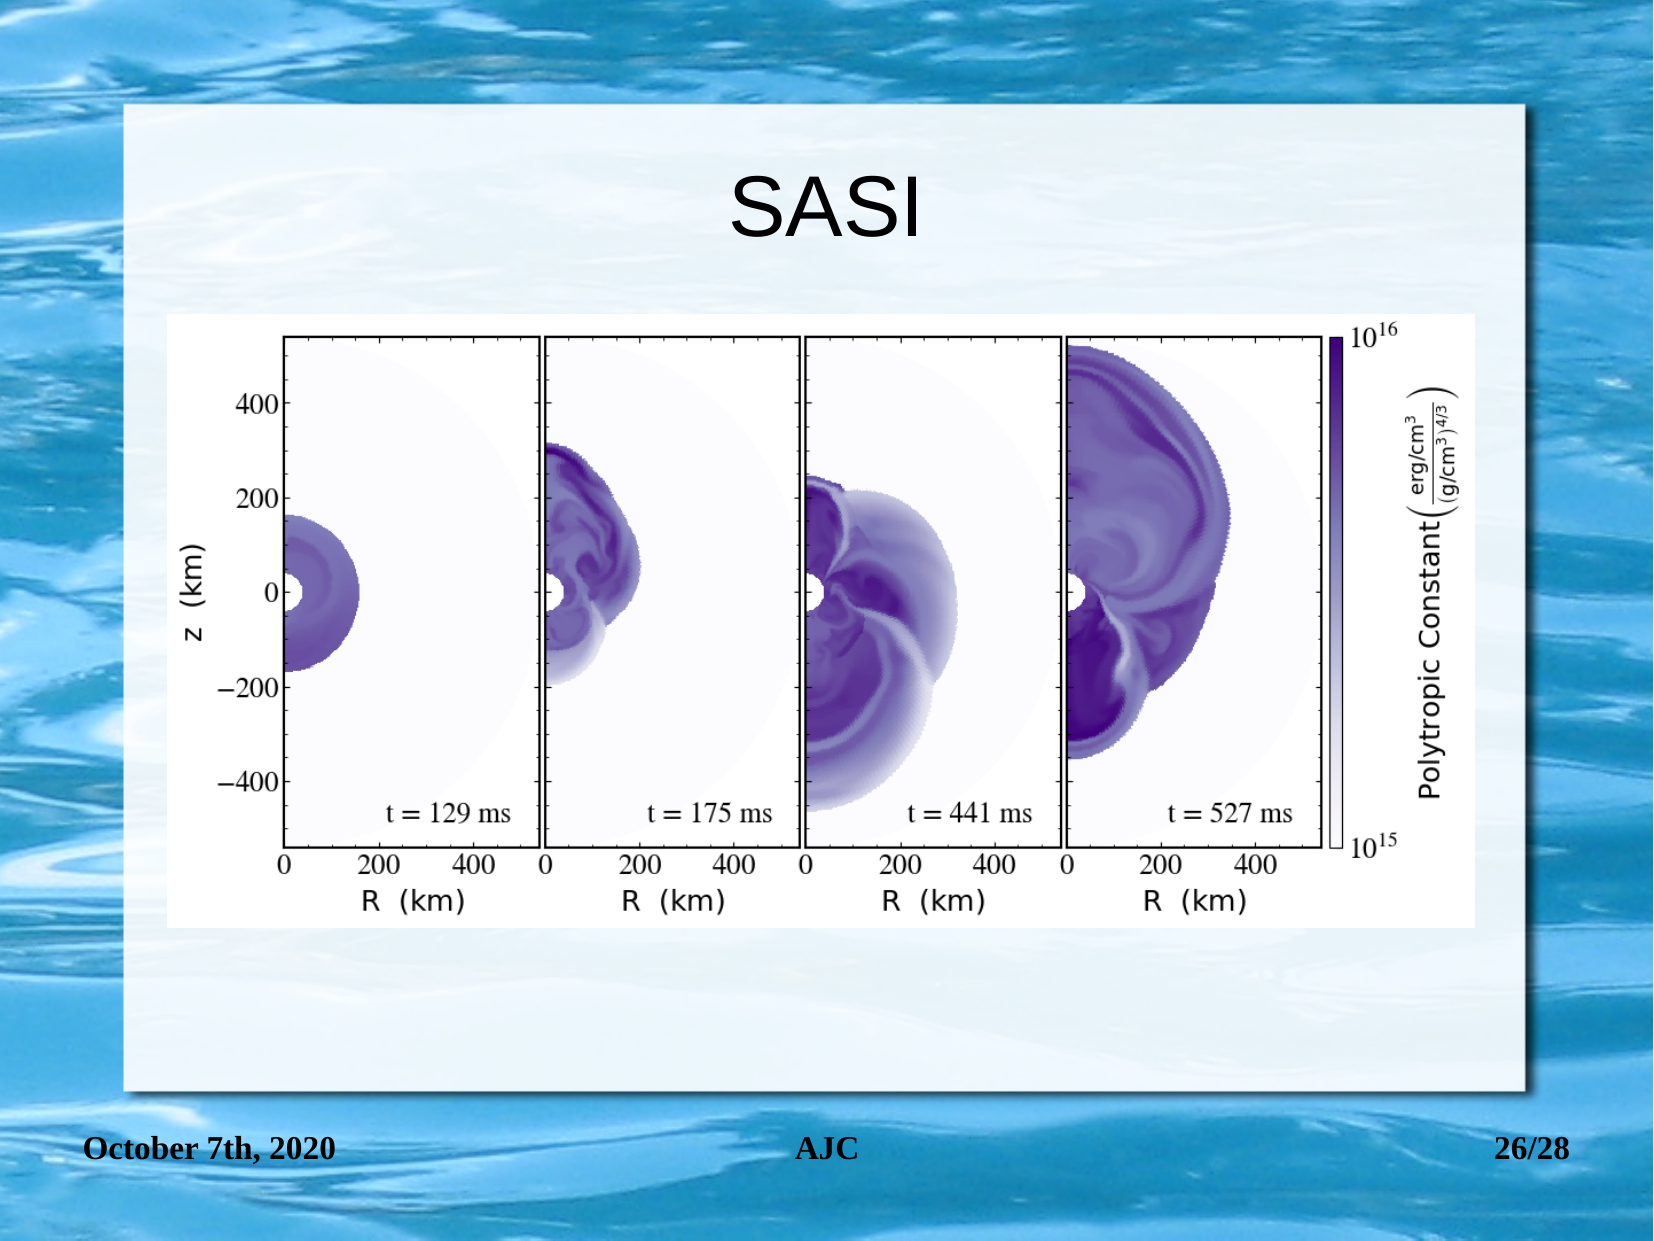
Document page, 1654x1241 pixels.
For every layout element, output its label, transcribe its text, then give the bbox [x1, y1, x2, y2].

title SASI [147, 118, 1506, 296]
picture [0, 0, 1654, 1241]
